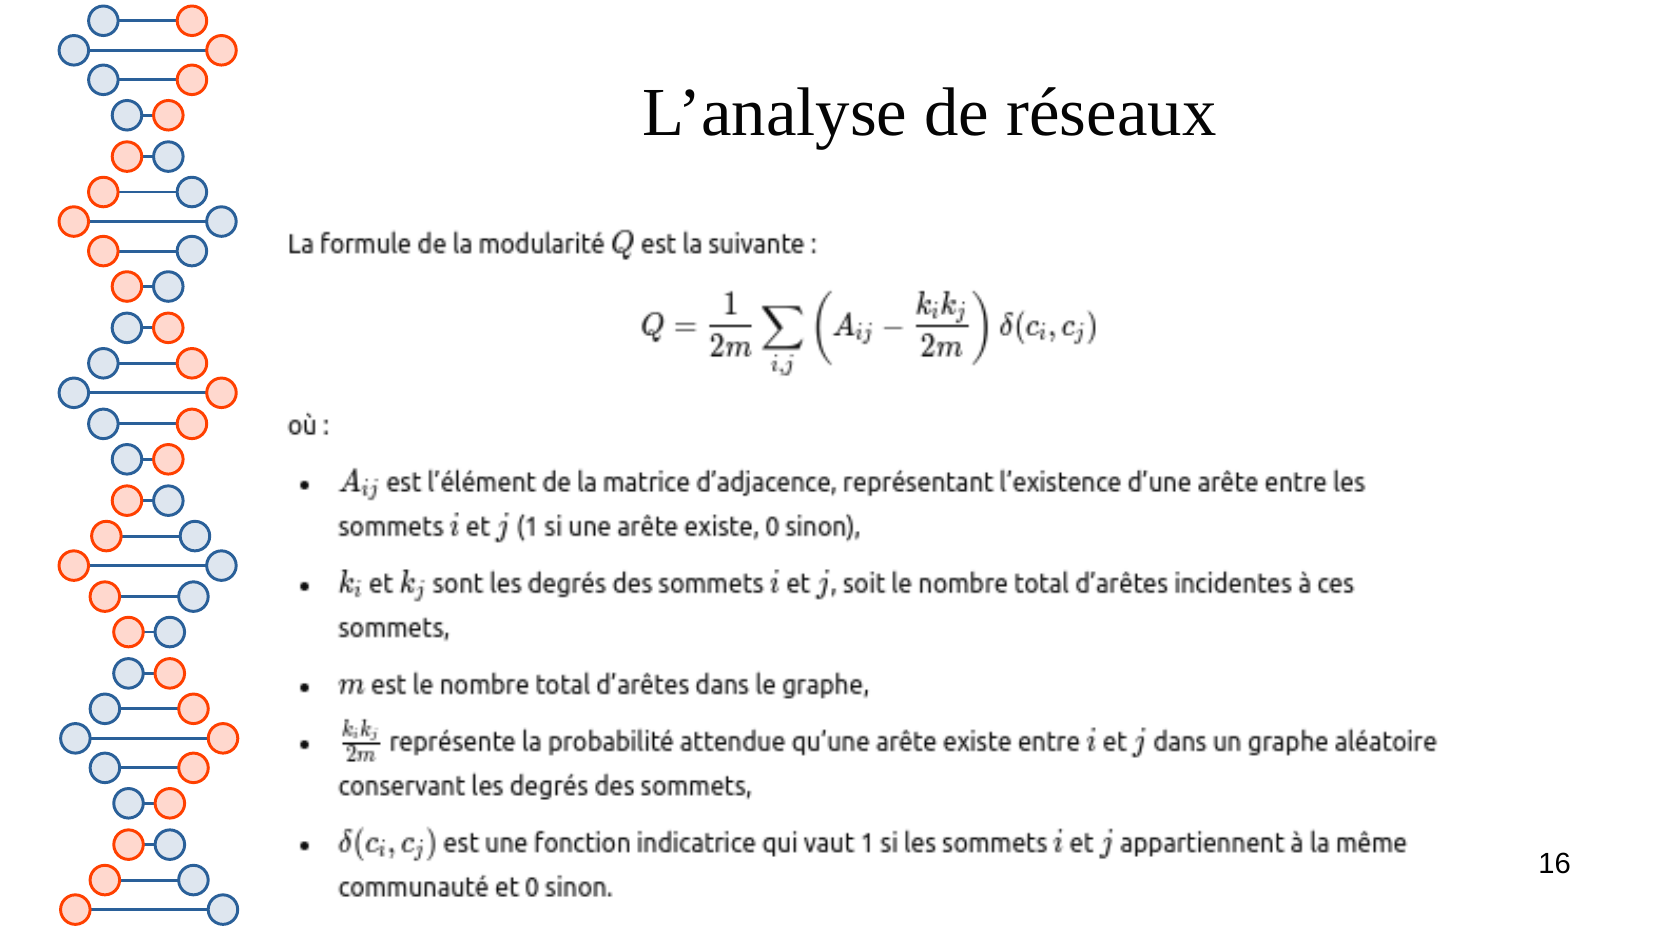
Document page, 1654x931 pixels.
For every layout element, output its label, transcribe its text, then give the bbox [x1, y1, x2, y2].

picture [265, 201, 1488, 916]
title L’analyse de réseaux [265, 35, 1595, 189]
